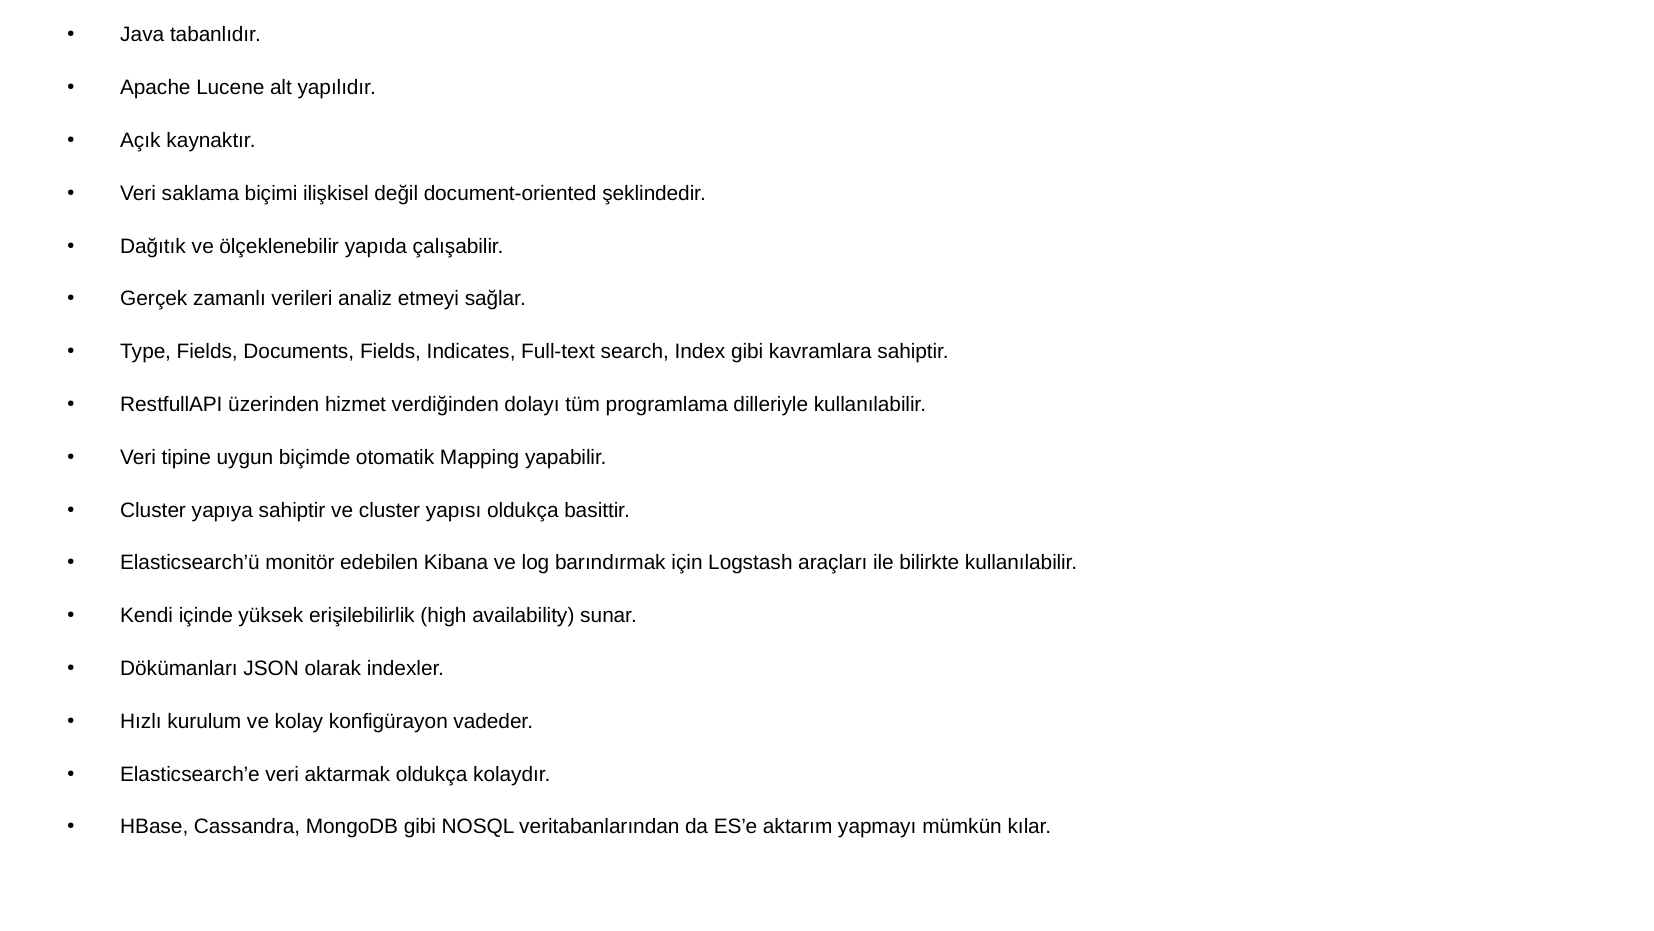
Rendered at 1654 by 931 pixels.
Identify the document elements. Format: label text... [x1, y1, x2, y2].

list Java tabanlıdır. Apache Lucene alt yapılıdır. Açık kaynaktır. Veri saklama biçimi ilişkisel değil document-oriented şeklindedir. Dağıtık ve ölçeklenebilir yapıda çalışabilir. Gerçek zamanlı verileri analiz etmeyi sağlar. Type, Fields, Documents, Fields, Indicates, Full-text search, Index gibi kavramlara sahiptir. RestfullAPI üzerinden hizmet verdiğinden dolayı tüm programlama dilleriyle kullanılabilir. Veri tipine uygun biçimde otomatik Mapping yapabilir. Cluster yapıya sahiptir ve cluster yapısı oldukça basittir. Elasticsearch’ü monitör edebilen Kibana ve log barındırmak için Logstash araçları ile bilirkte kullanılabilir. Kendi içinde yüksek erişilebilirlik (high availability) sunar. Dökümanları JSON olarak indexler. Hızlı kurulum ve kolay konfigürayon vadeder. Elasticsearch’e veri aktarmak oldukça kolaydır. HBase, Cassandra, MongoDB gibi NOSQL veritabanlarından da ES’e aktarım yapmayı mümkün kılar. [49, 23, 1538, 901]
